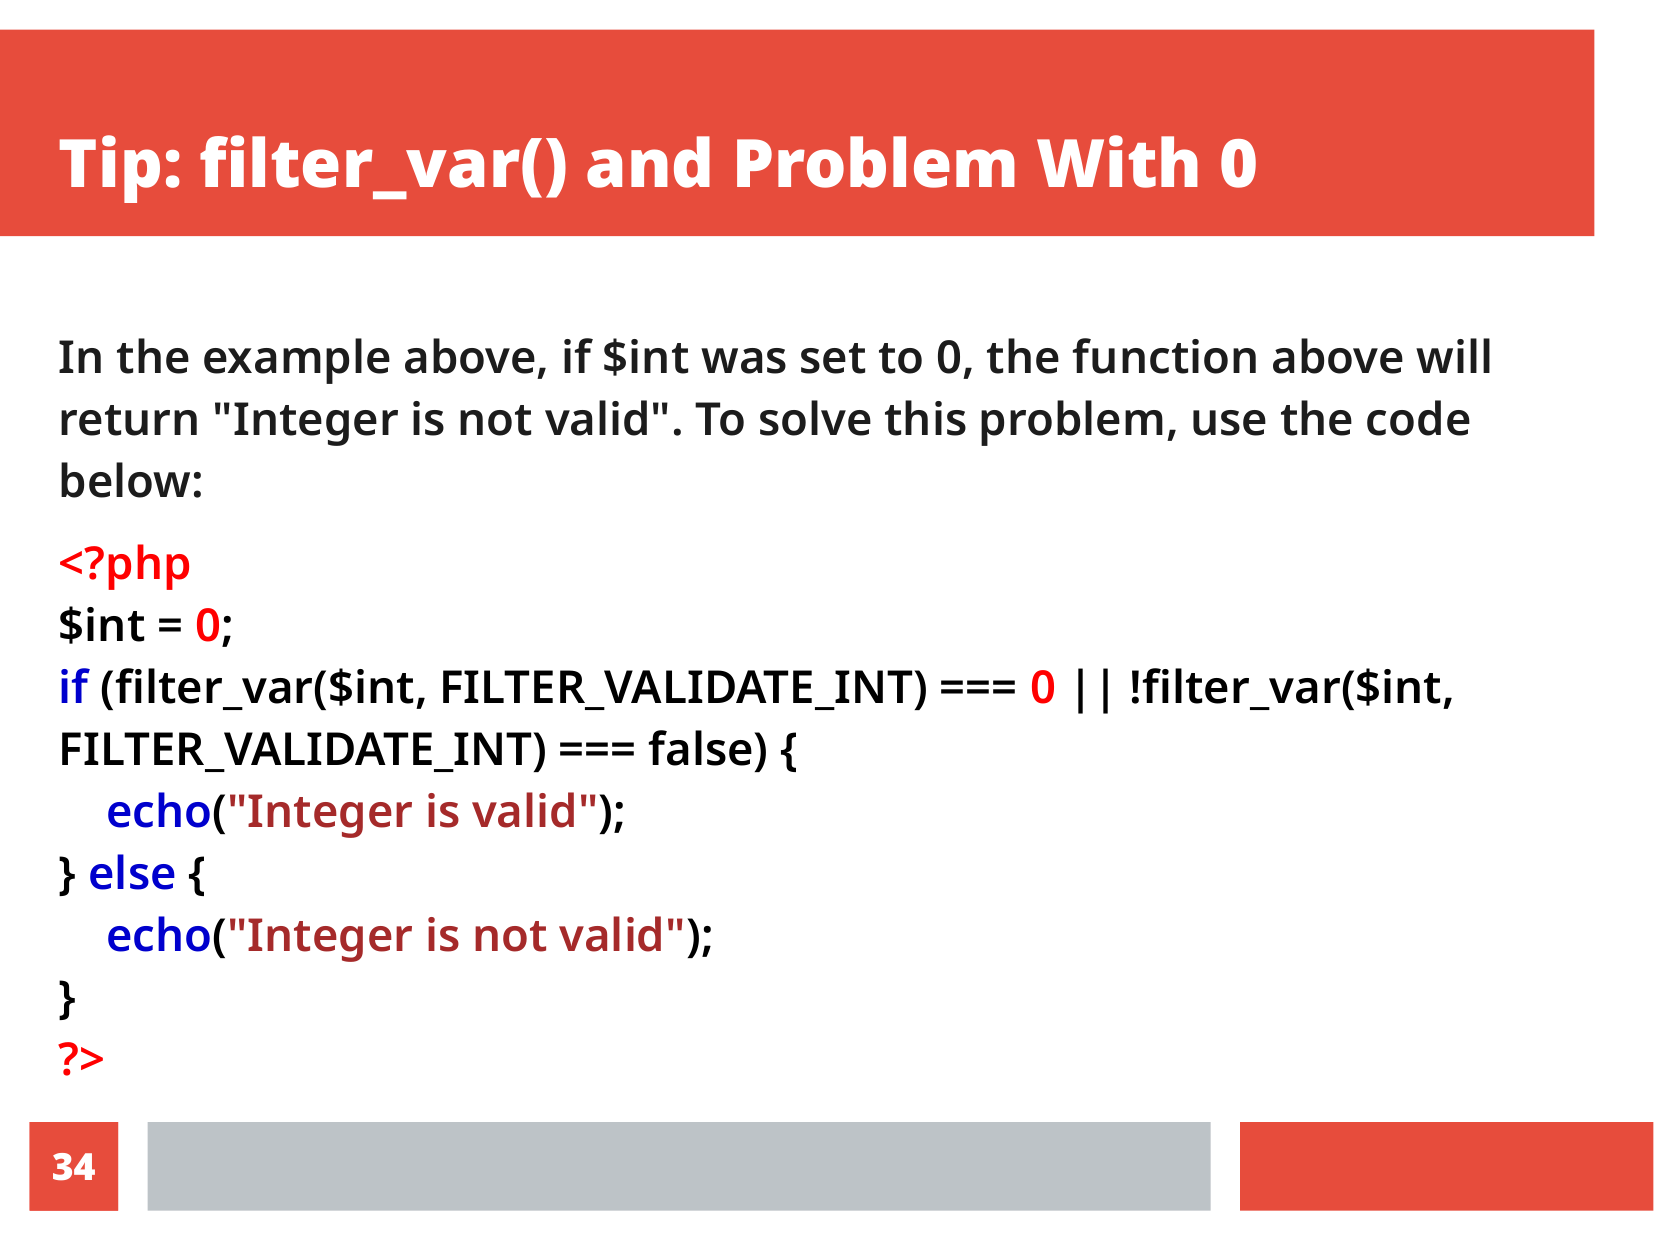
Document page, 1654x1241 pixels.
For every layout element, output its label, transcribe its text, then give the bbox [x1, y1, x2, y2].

list In the example above, if $int was set to 0, the function above will return "Integer is not valid". To solve this problem, use the code below: <?php $int = 0; if (filter_var($int, FILTER_VALIDATE_INT) === 0 || !filter_var($int, FILTER_VALIDATE_INT) === false) { echo("Integer is valid"); } else { echo("Integer is not valid"); } ?> [59, 324, 1565, 1093]
title Tip: filter_var() and Problem With 0 [59, 59, 1595, 207]
